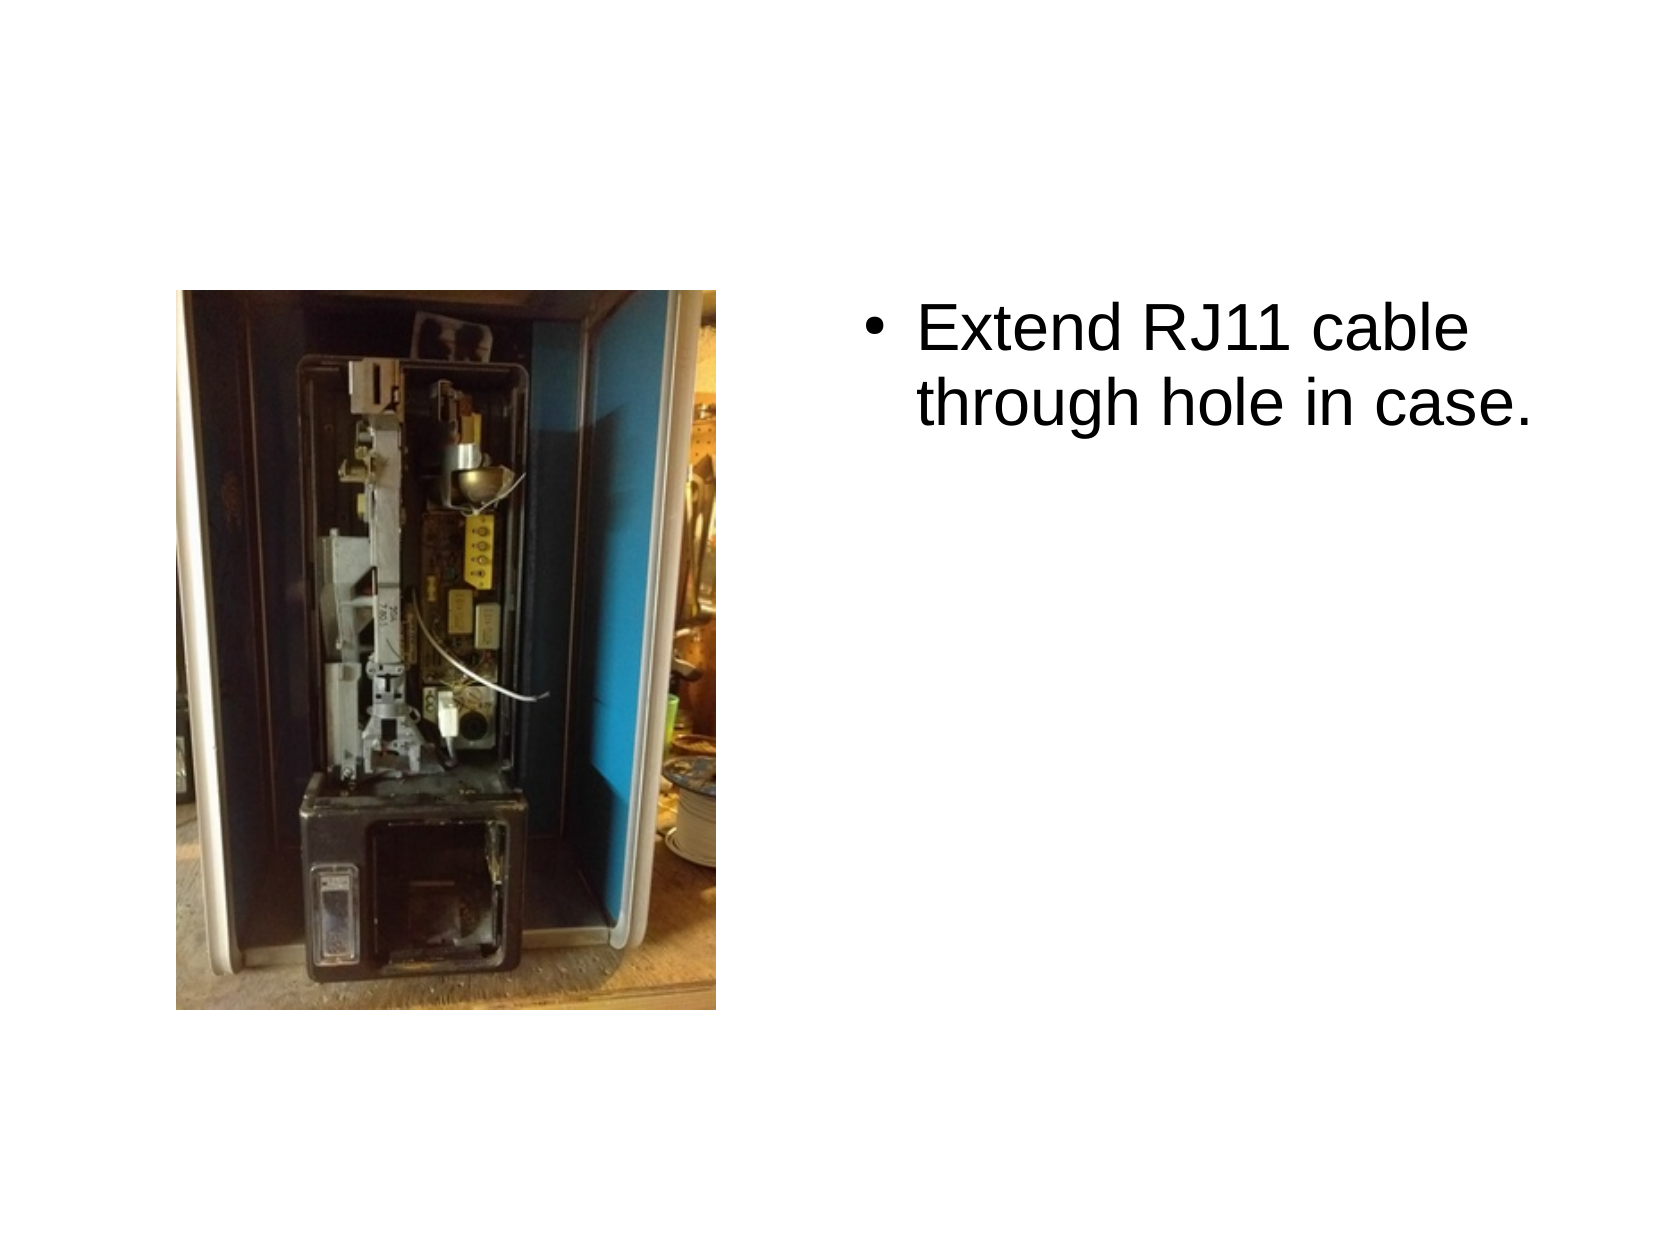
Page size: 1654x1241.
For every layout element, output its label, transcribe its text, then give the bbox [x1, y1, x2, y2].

picture [176, 290, 716, 1010]
list Extend RJ11 cable through hole in case. [845, 290, 1572, 1010]
